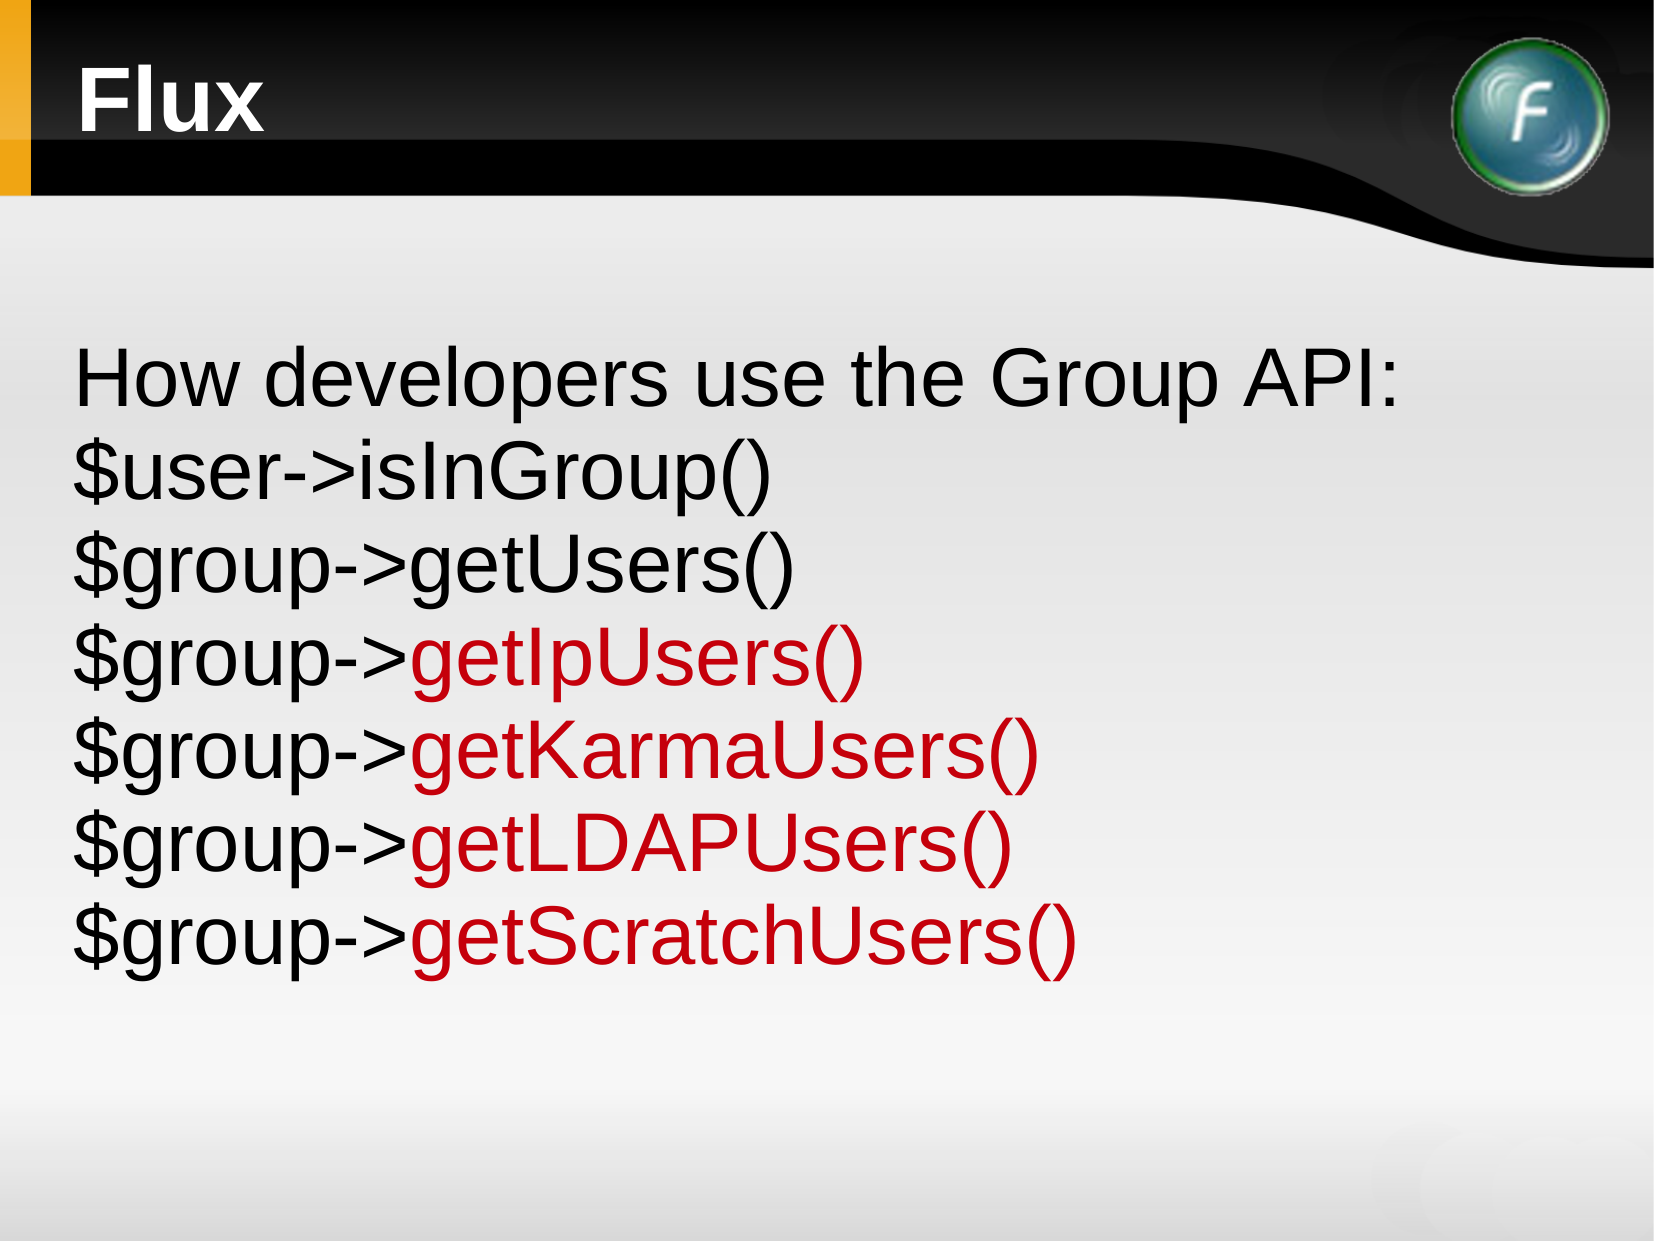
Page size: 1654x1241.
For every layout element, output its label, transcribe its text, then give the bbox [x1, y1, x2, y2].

picture [0, 0, 1654, 1241]
text_box How developers use the Group API: $user->isInGroup() $group->getUsers() $group->getIpUsers() $group->getKarmaUsers() $group->getLDAPUsers() $group->getScratchUsers() [59, 324, 1595, 991]
title Flux [76, 7, 1565, 200]
